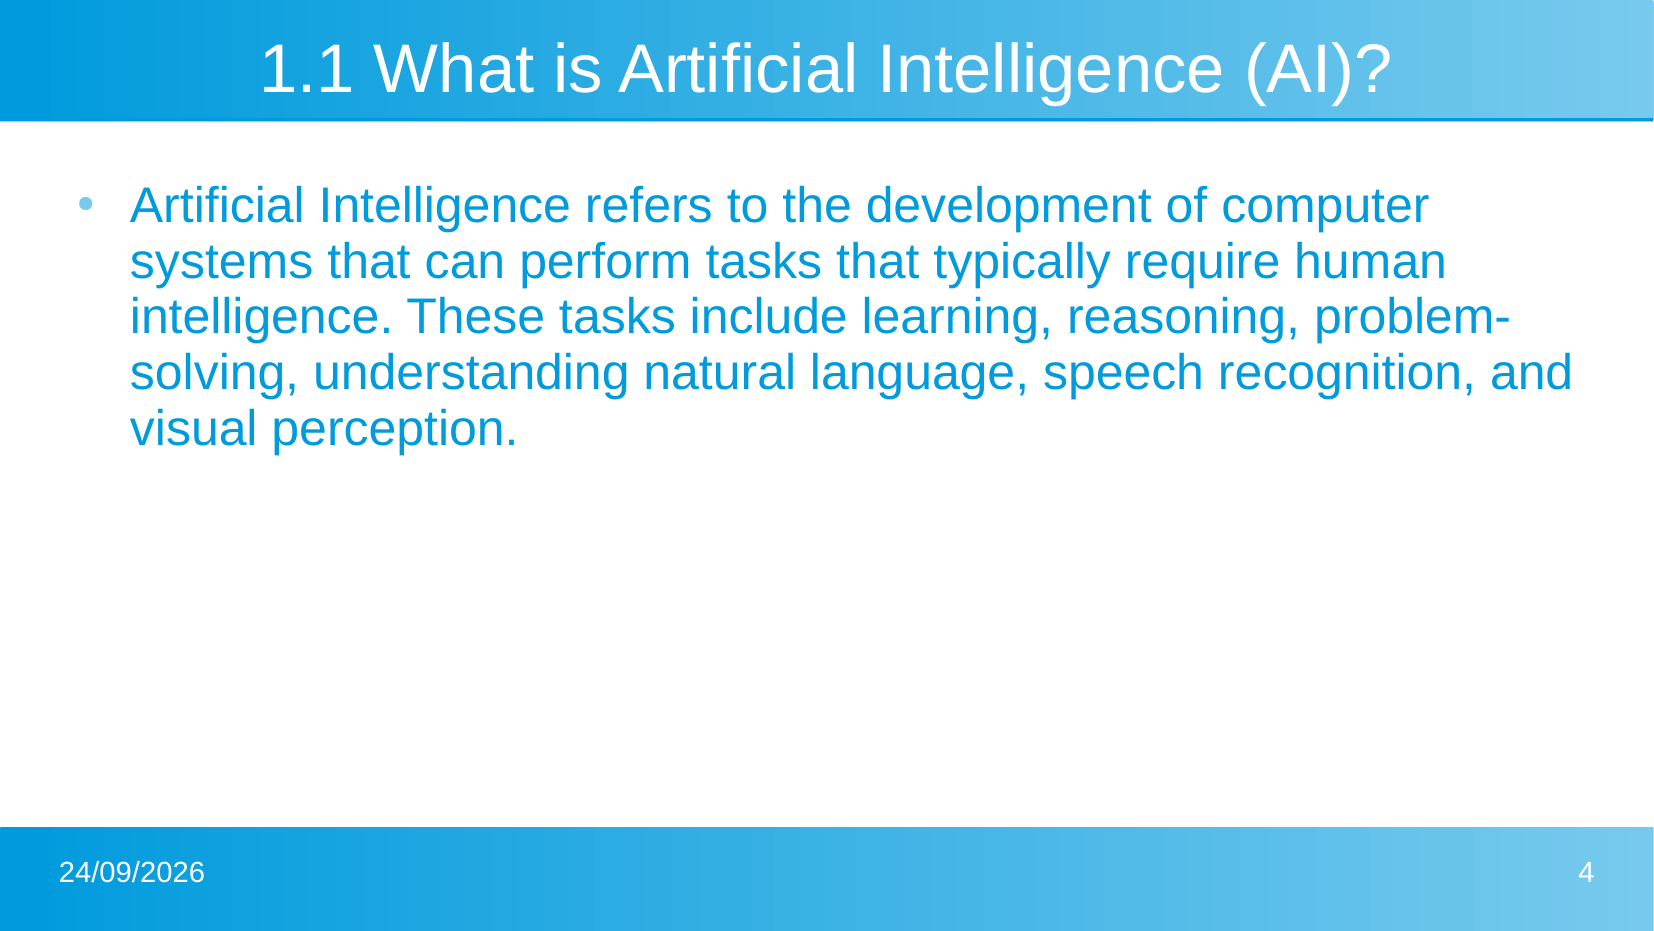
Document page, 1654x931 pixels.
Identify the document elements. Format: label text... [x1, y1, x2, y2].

list Artificial Intelligence refers to the development of computer systems that can perform tasks that typically require human intelligence. These tasks include learning, reasoning, problem-solving, understanding natural language, speech recognition, and visual perception. [59, 177, 1595, 768]
title 1.1 What is Artificial Intelligence (AI)? [59, 29, 1595, 108]
